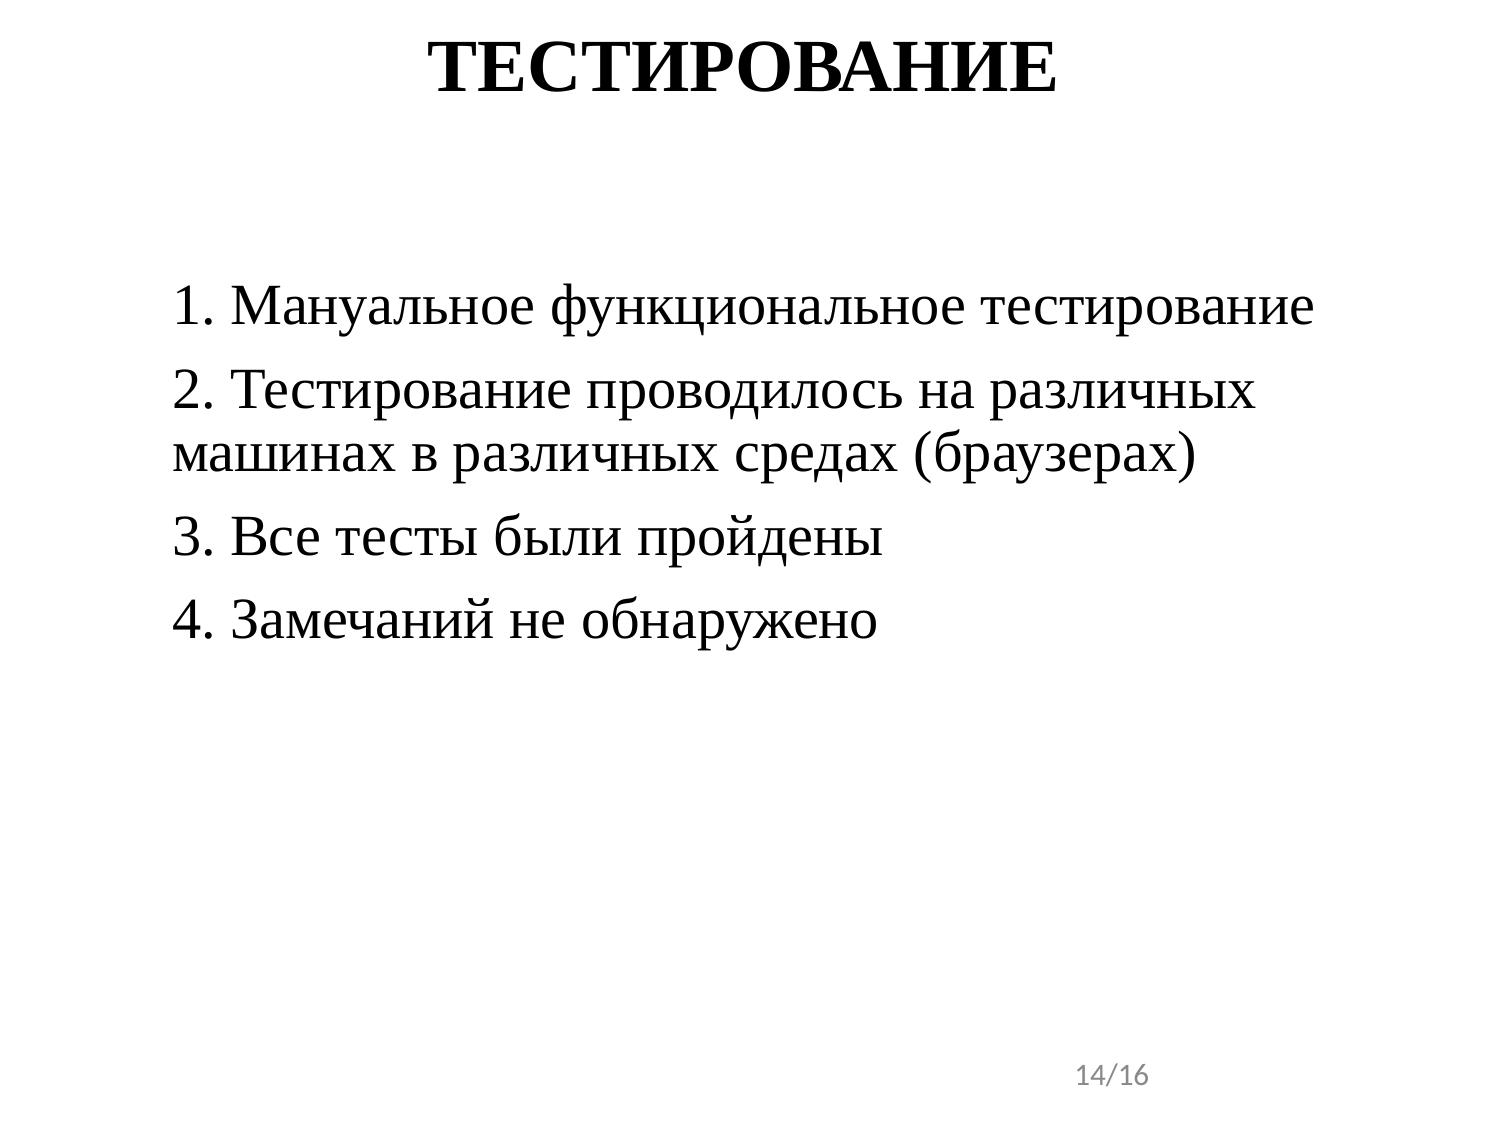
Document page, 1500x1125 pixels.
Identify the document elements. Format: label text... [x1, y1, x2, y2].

list 1. Мануальное функциональное тестирование 2. Тестирование проводилось на различных машинах в различных средах (браузерах) 3. Все тесты были пройдены 4. Замечаний не обнаружено [160, 269, 1340, 805]
slide_number 14/16 [1059, 1042, 1397, 1103]
title ТЕСТИРОВАНИЕ [0, 0, 1494, 135]
